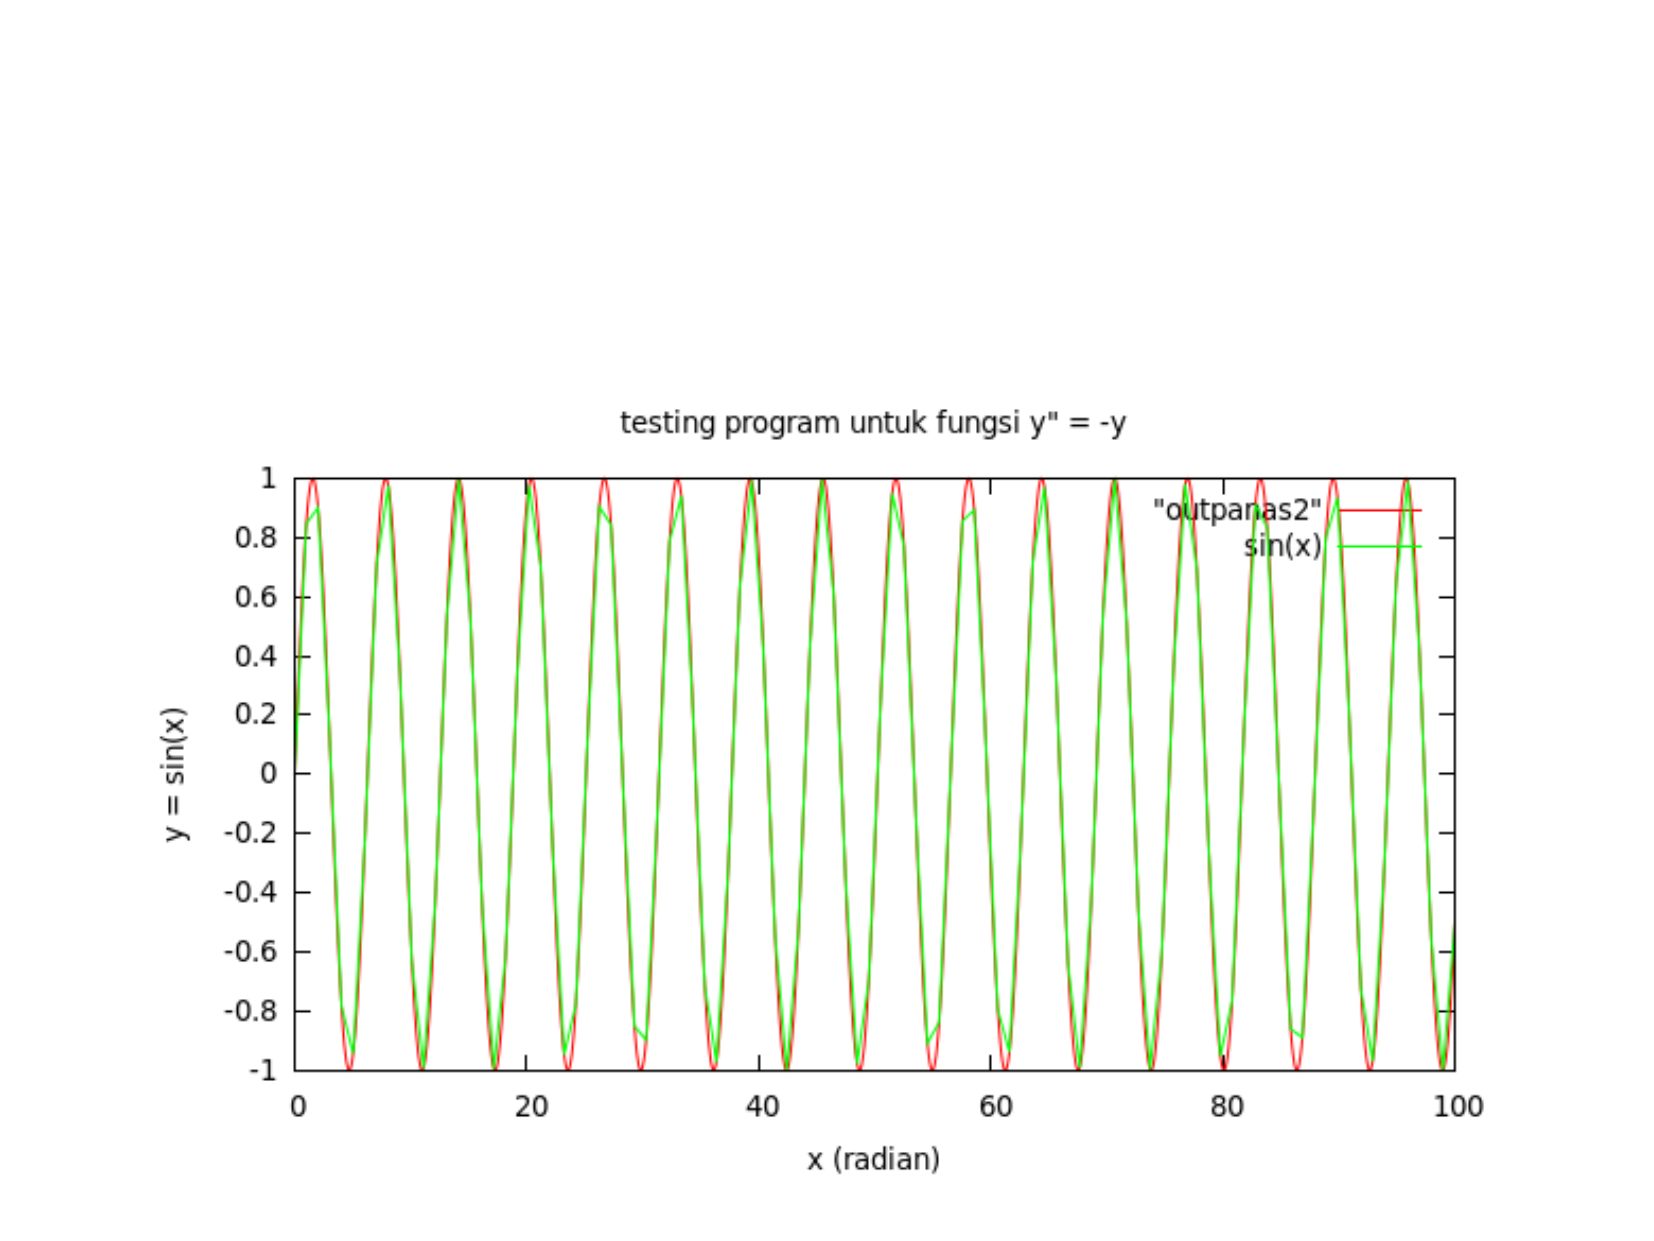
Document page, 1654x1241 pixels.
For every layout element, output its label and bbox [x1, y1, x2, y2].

picture [150, 374, 1501, 1185]
